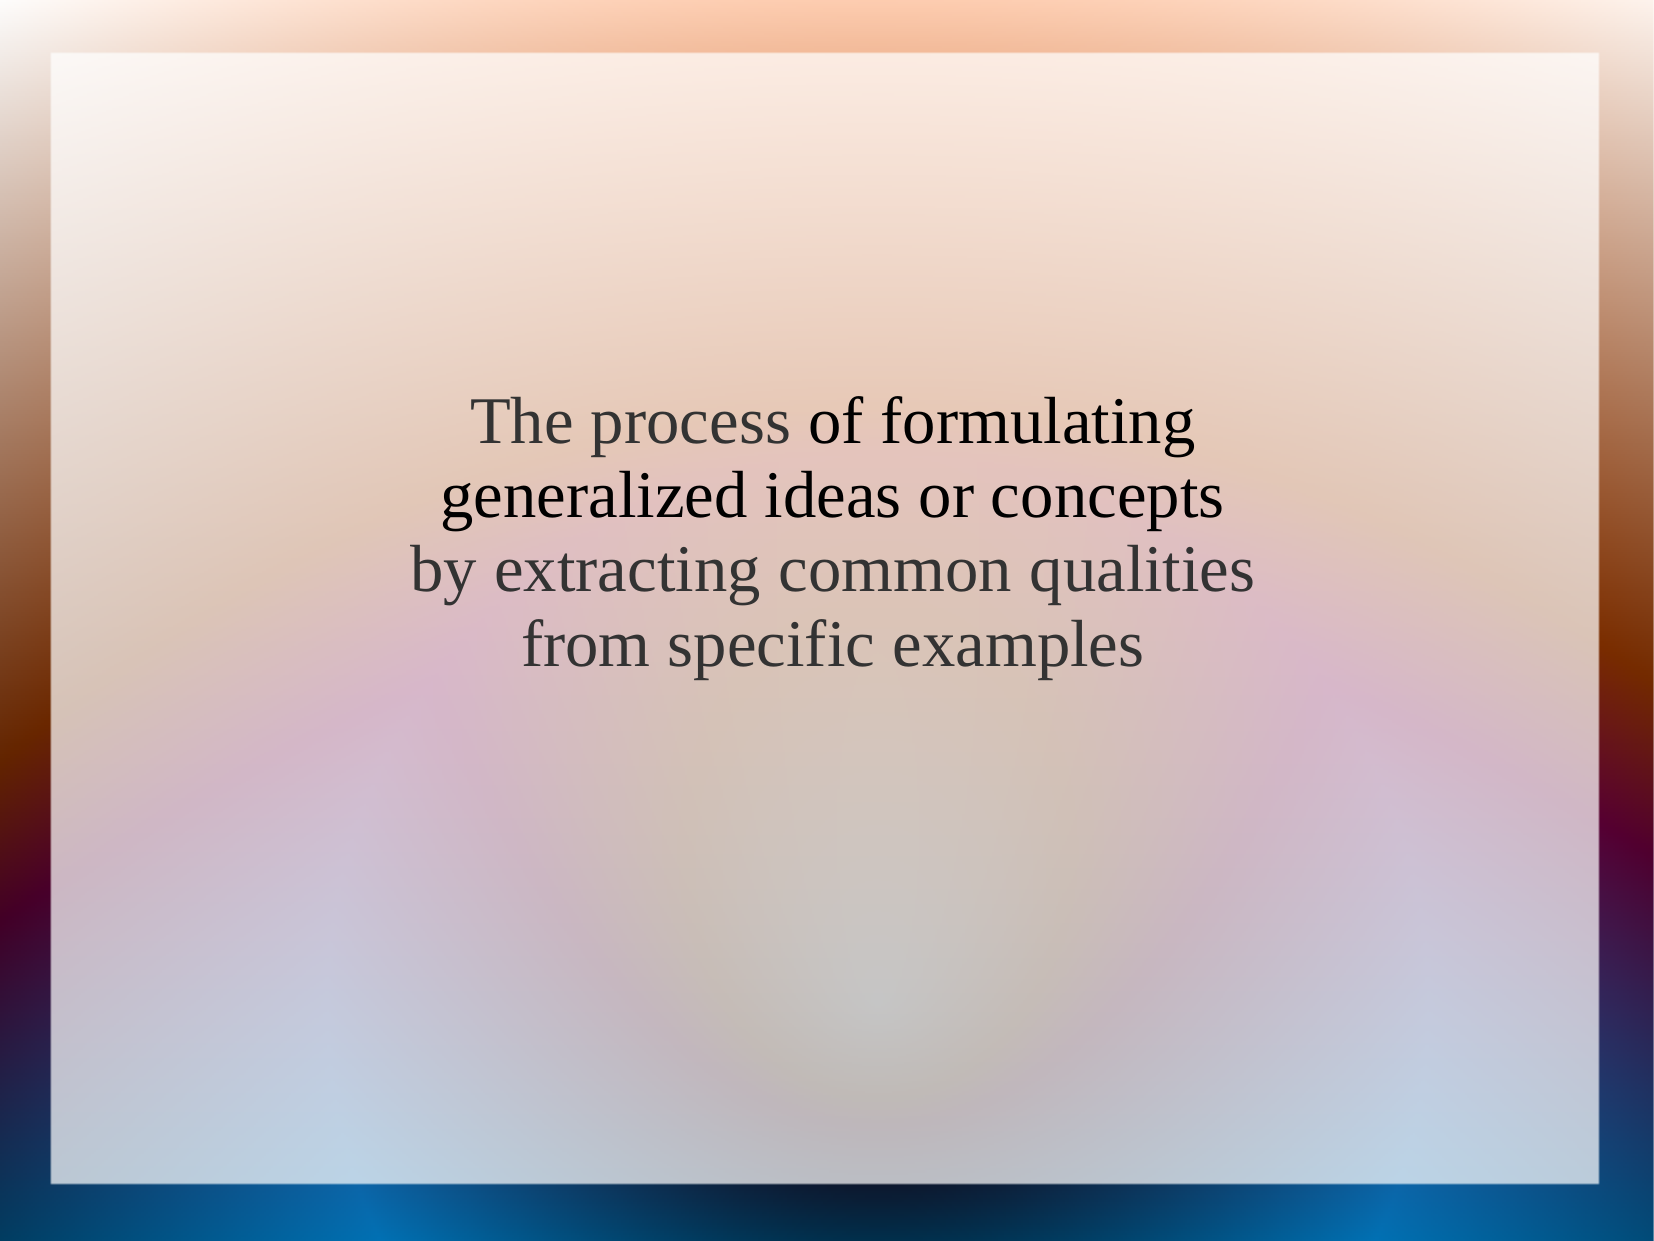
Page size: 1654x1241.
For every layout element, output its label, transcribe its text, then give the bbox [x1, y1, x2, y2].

picture [0, 0, 1654, 1241]
subtitle The process of formulating generalized ideas or concepts by extracting common qualities from specific examples [82, 55, 1571, 1010]
